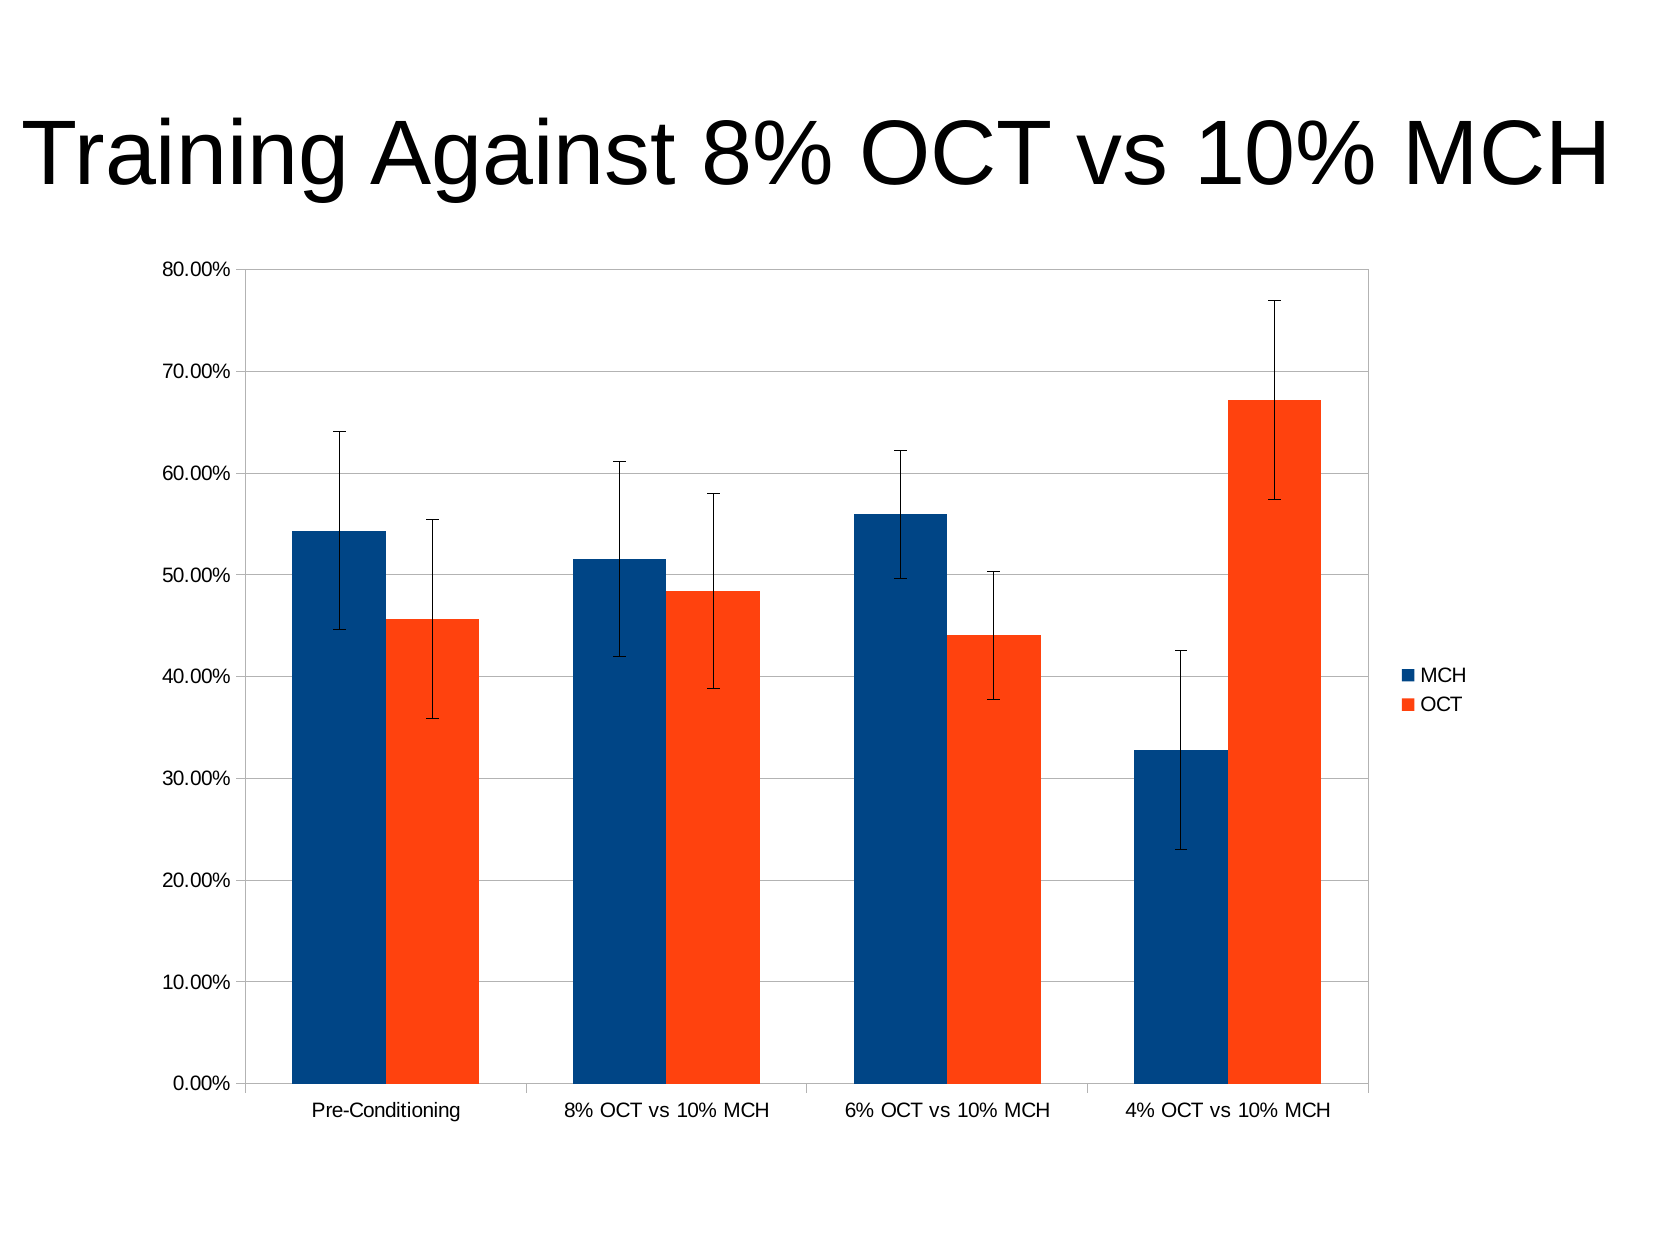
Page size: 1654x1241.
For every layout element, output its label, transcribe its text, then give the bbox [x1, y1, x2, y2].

title Training Against 8% OCT vs 10% MCH [0, 49, 1636, 257]
chart [135, 240, 1486, 1141]
